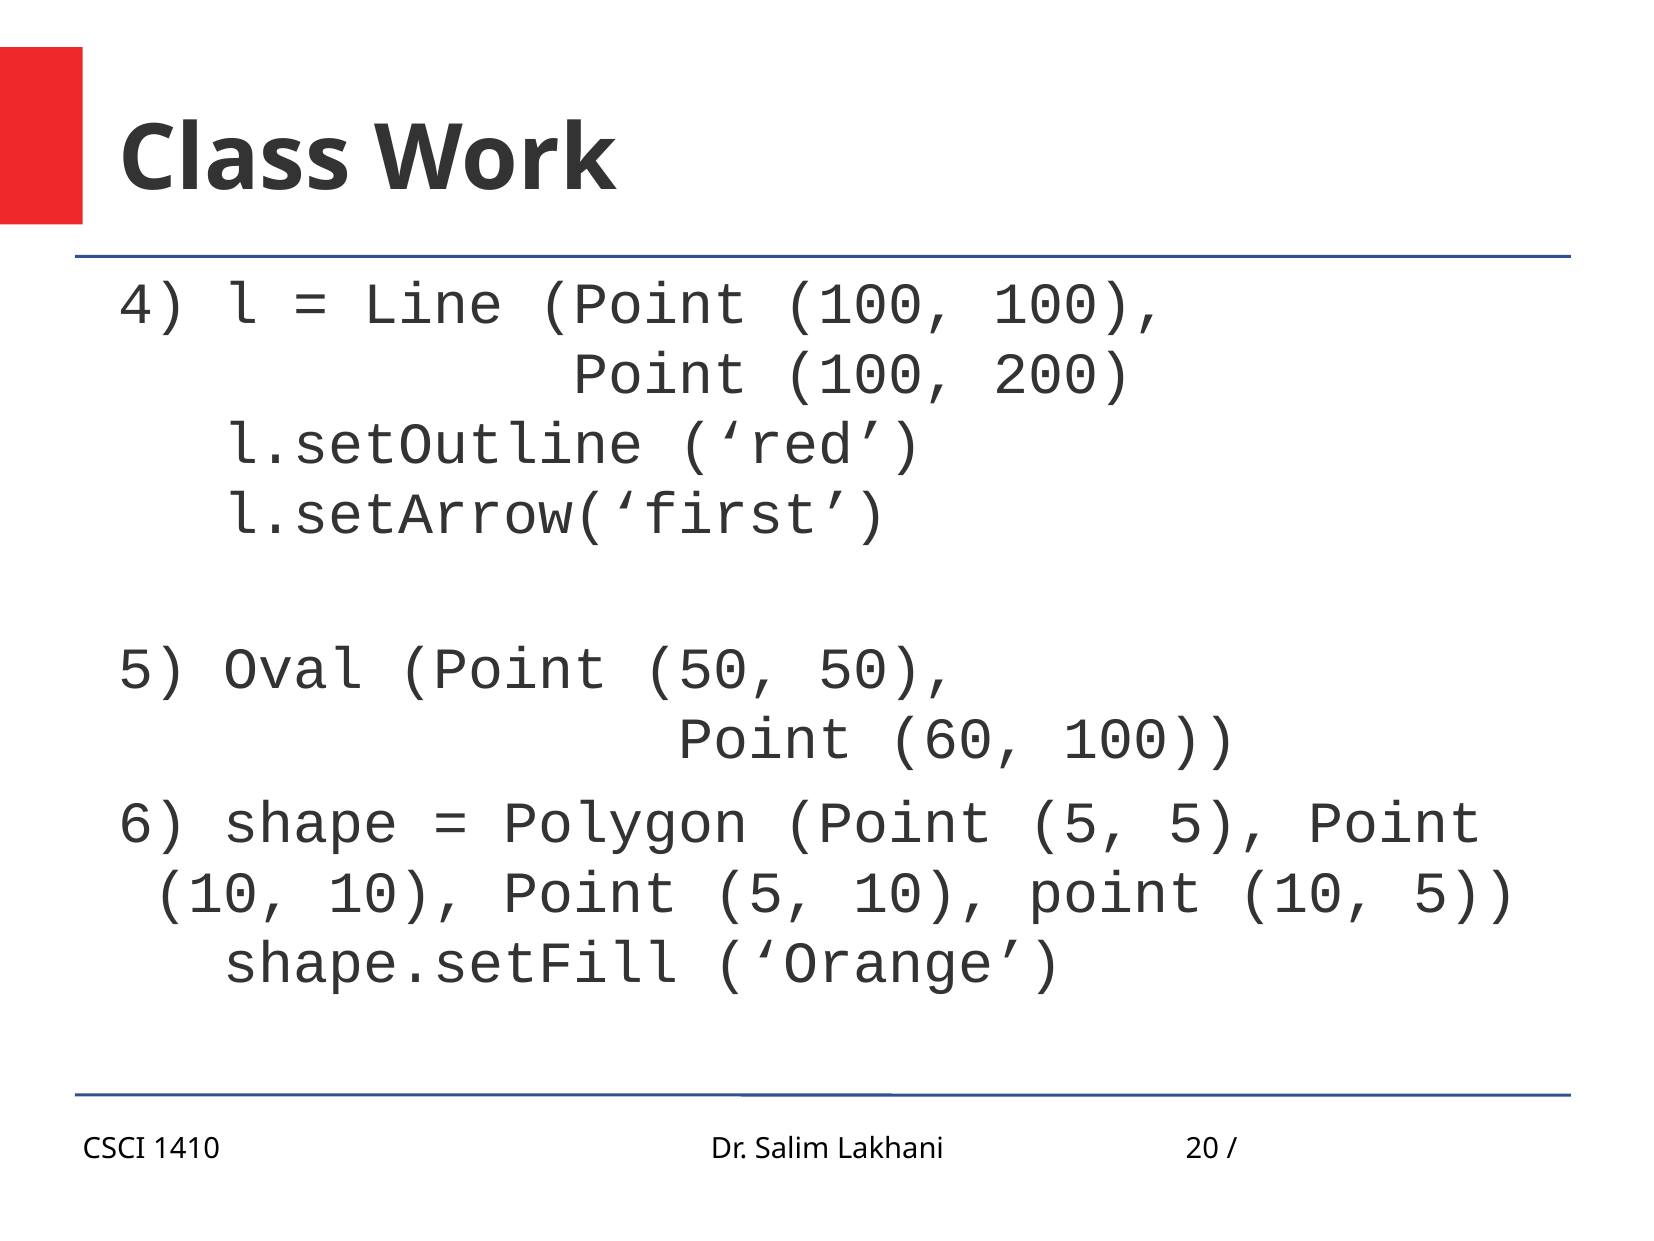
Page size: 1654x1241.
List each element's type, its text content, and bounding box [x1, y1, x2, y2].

list 4) l = Line (Point (100, 100), Point (100, 200) l.setOutline (‘red’) l.setArrow(‘first’) 5) Oval (Point (50, 50), Point (60, 100)) 6) shape = Polygon (Point (5, 5), Point (10, 10), Point (5, 10), point (10, 5)) shape.setFill (‘Orange’) [118, 265, 1536, 1081]
title Class Work [118, 49, 1571, 257]
text_box CSCI 1410 [82, 1129, 468, 1216]
text_box / [1185, 1129, 1571, 1216]
text_box Dr. Salim Lakhani [565, 1129, 1090, 1216]
